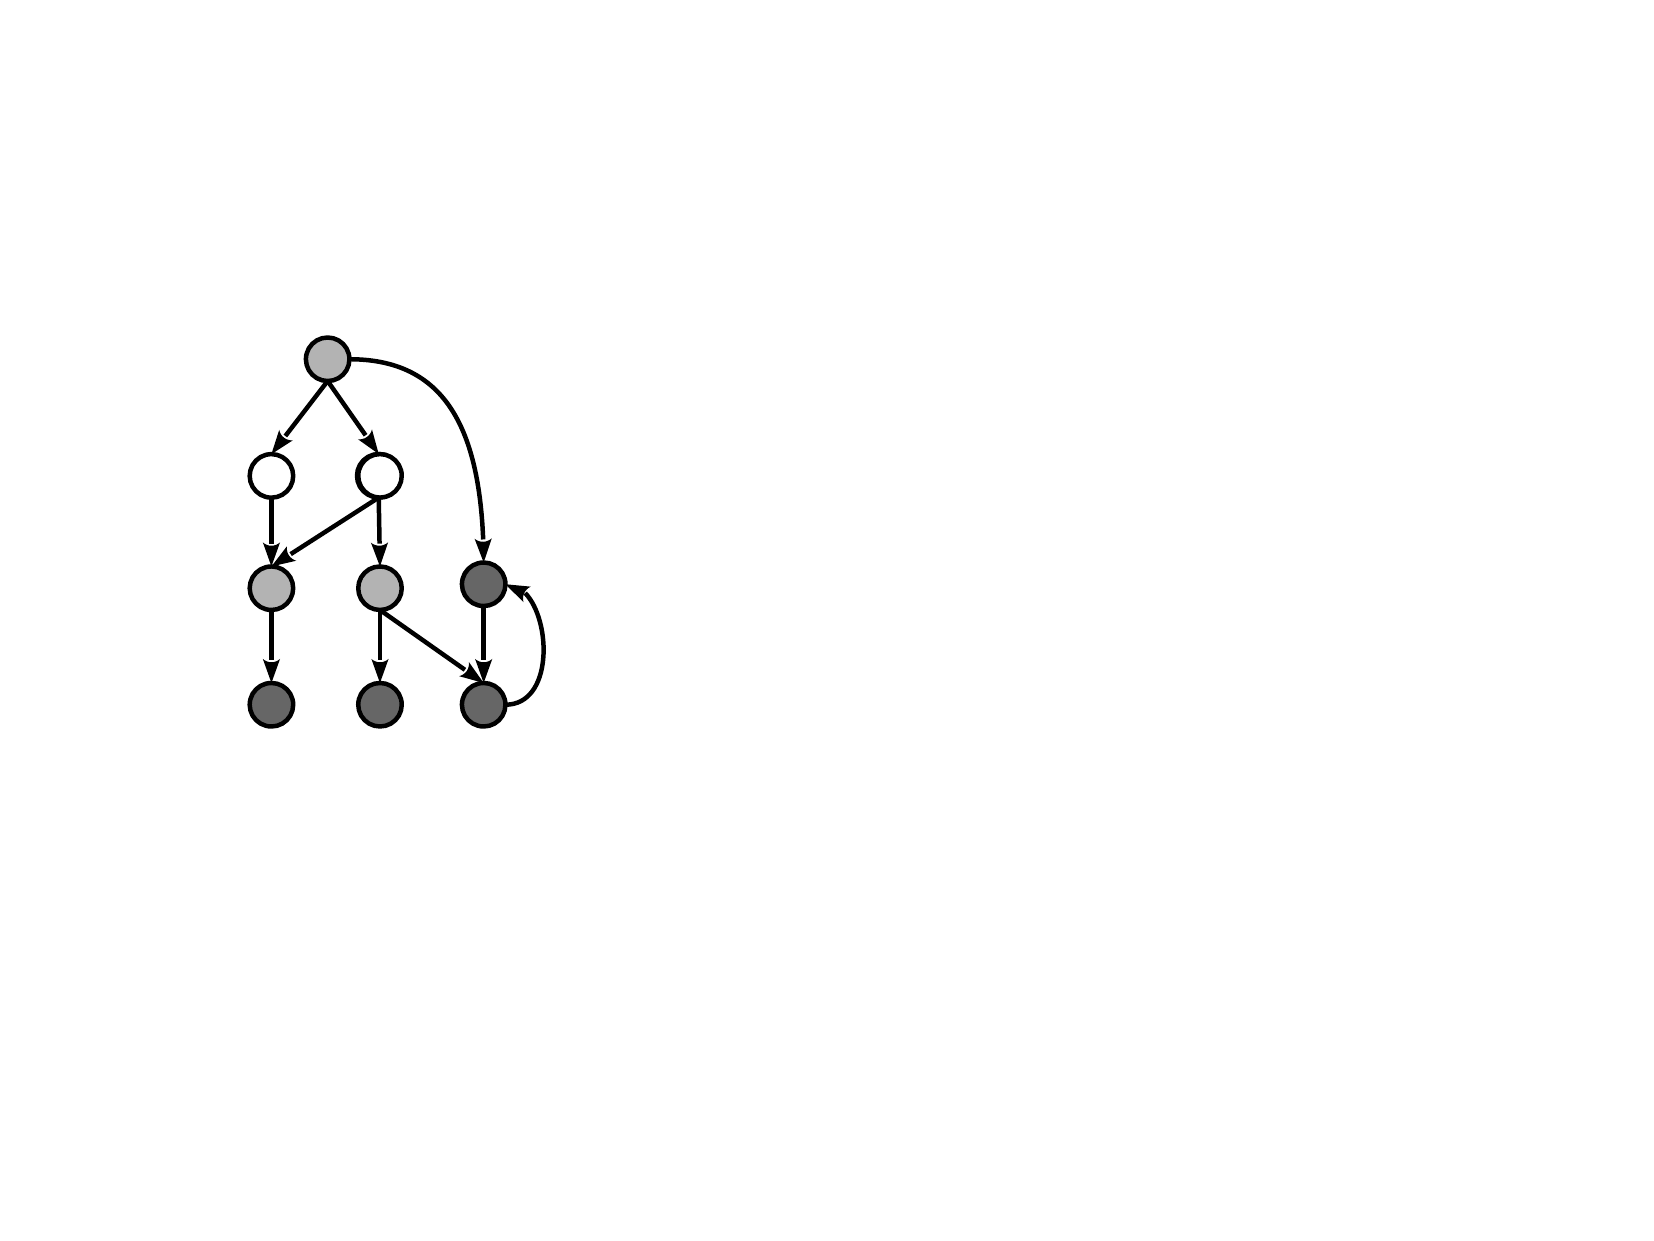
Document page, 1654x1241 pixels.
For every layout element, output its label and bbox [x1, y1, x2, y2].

text_box [461, 683, 506, 727]
text_box [249, 566, 294, 610]
text_box [249, 683, 294, 727]
text_box [358, 682, 402, 727]
text_box [356, 454, 402, 498]
text_box [461, 562, 506, 606]
text_box [249, 454, 294, 498]
text_box [305, 337, 350, 381]
text_box [358, 566, 402, 610]
